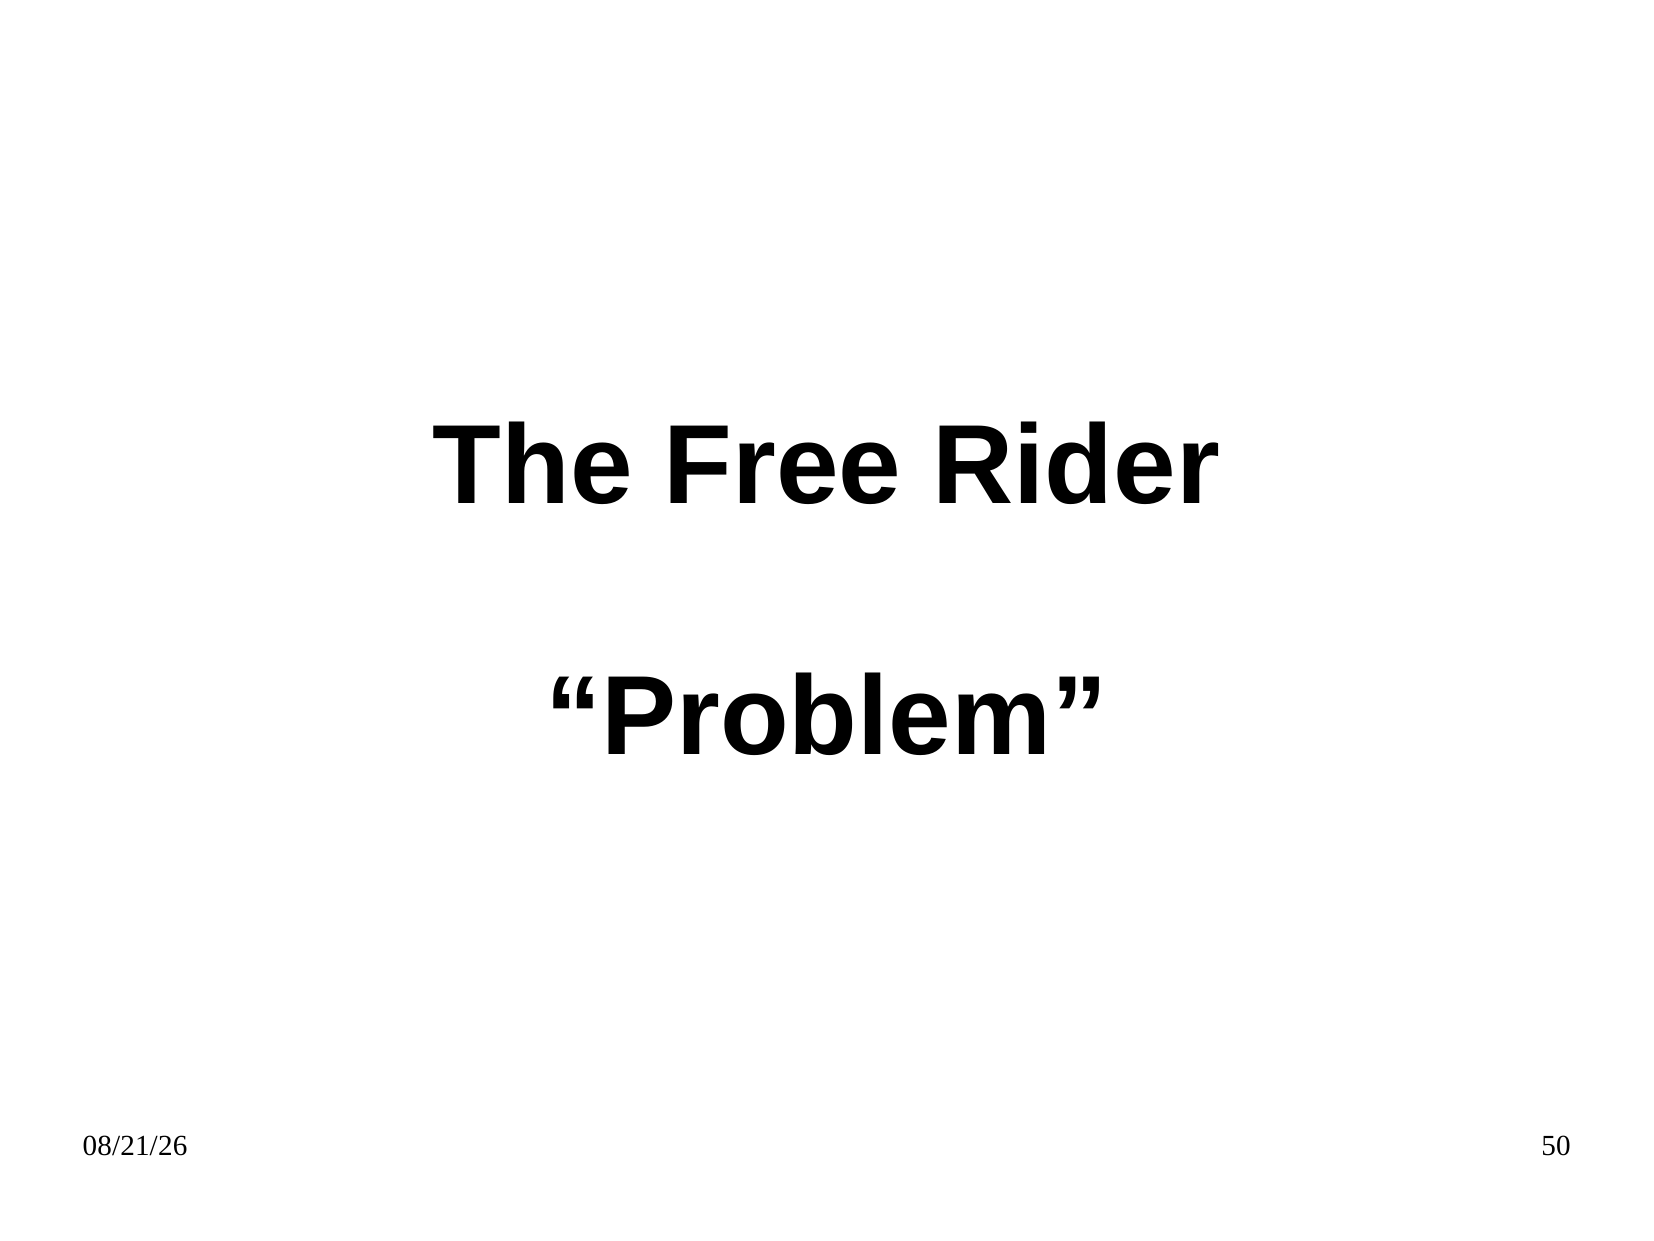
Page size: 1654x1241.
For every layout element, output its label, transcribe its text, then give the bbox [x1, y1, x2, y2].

title The Free Rider “Problem” [82, 401, 1571, 779]
